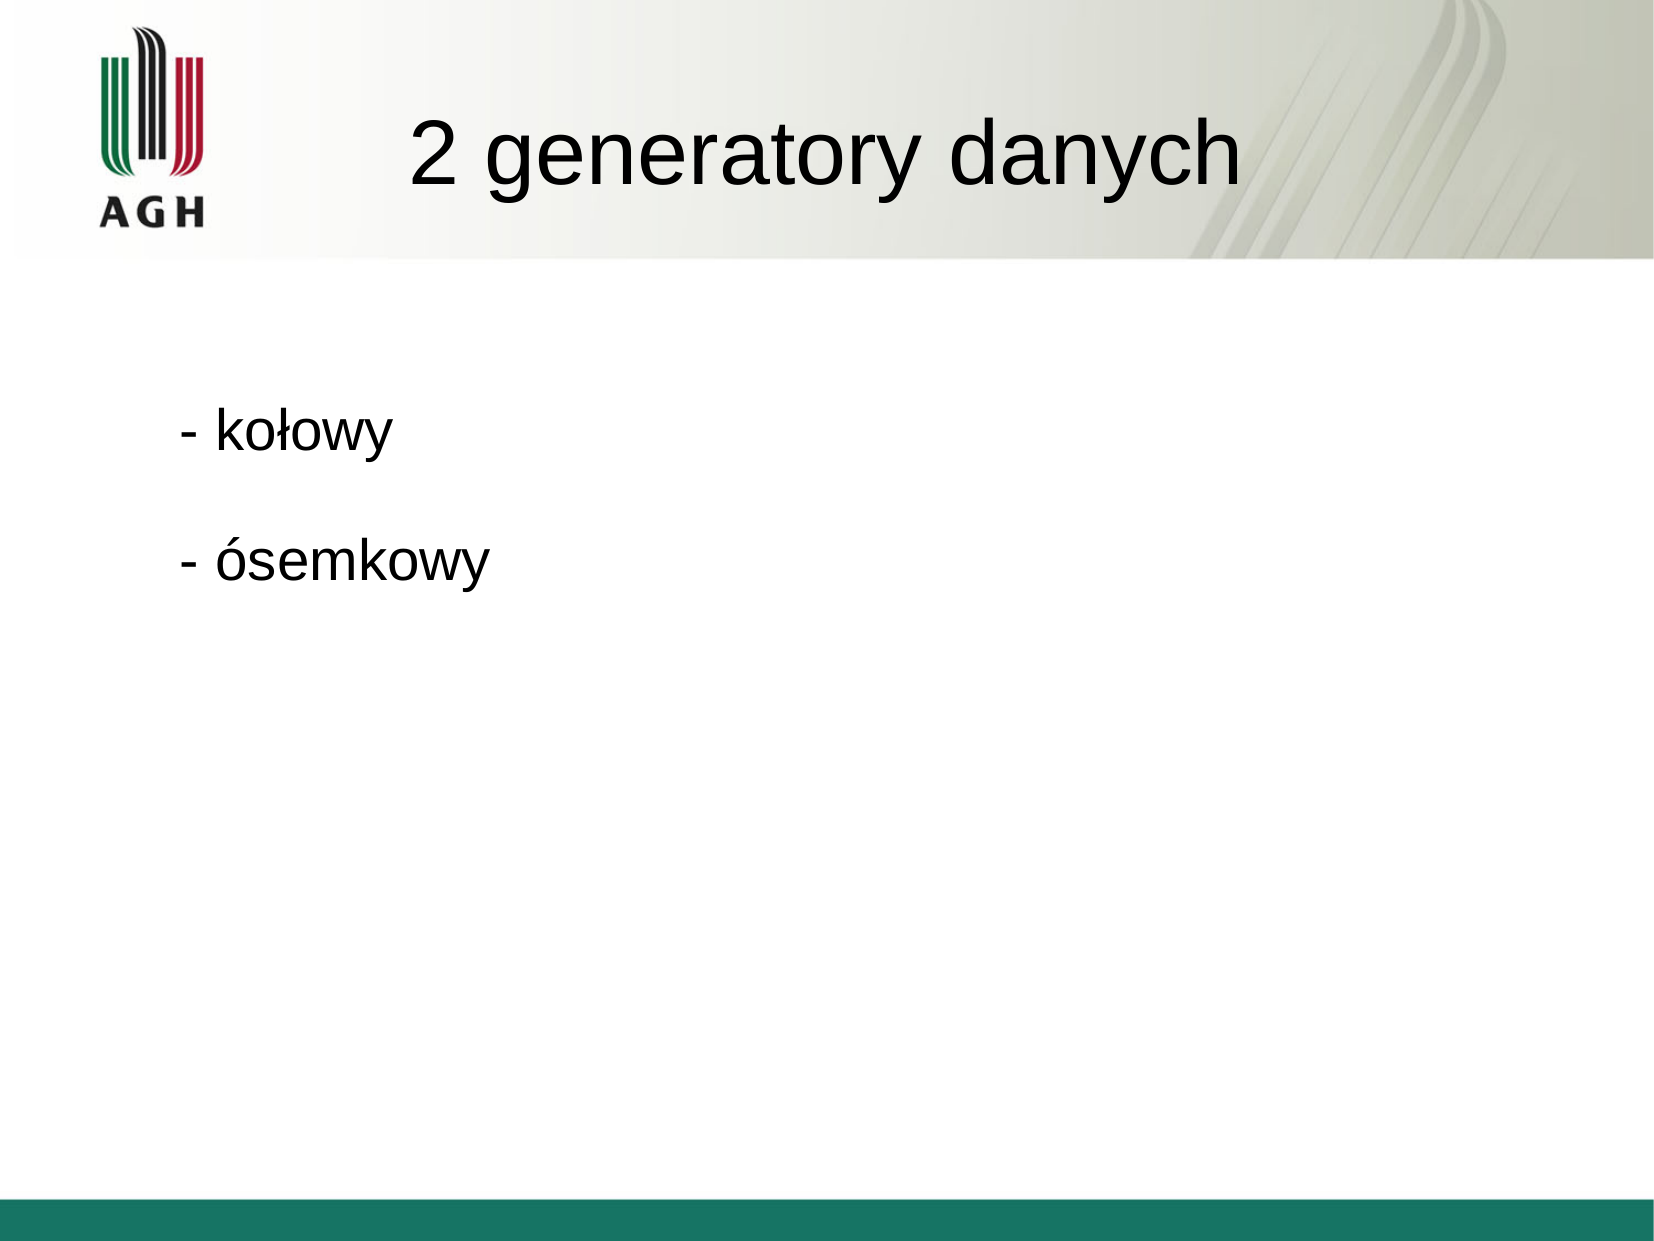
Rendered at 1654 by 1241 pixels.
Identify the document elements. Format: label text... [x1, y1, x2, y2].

title 2 generatory danych [82, 49, 1571, 257]
picture [0, 0, 1654, 1241]
text_box - kołowy - ósemkowy [165, 390, 871, 600]
